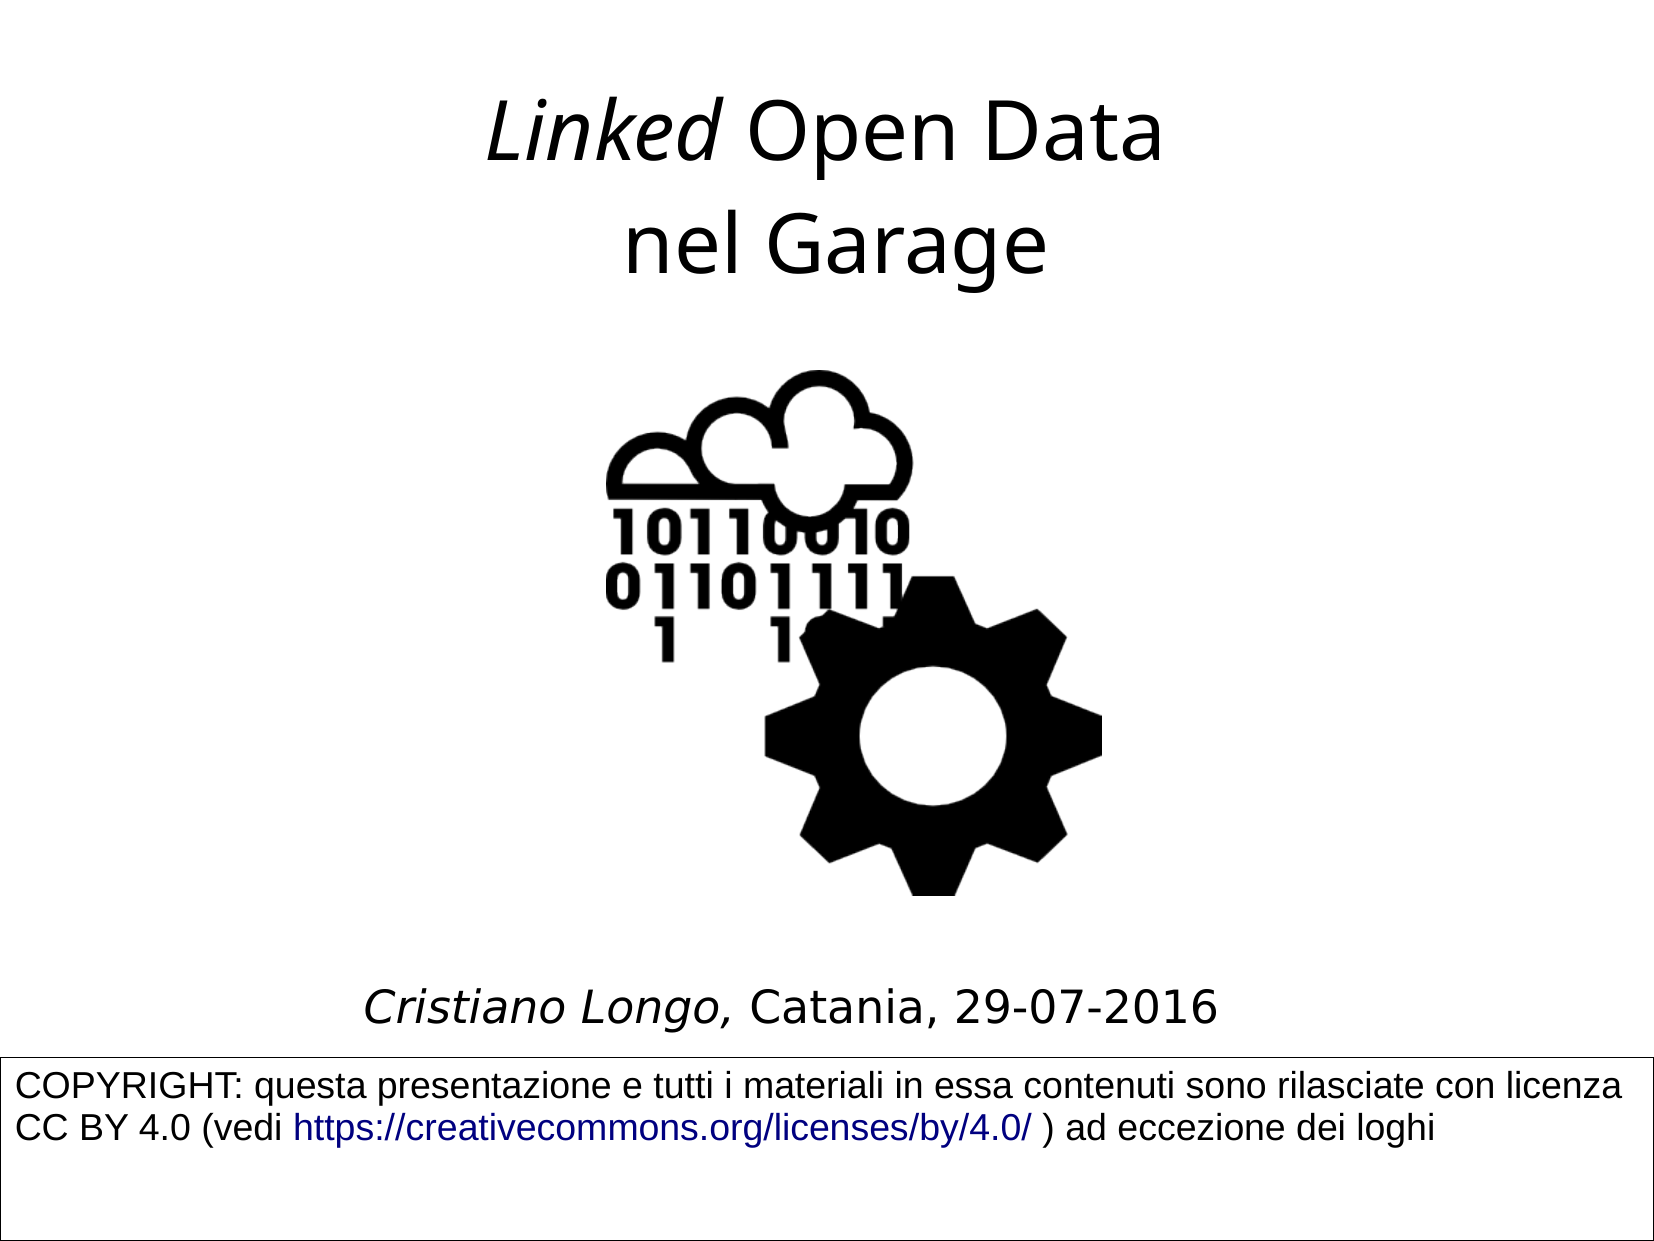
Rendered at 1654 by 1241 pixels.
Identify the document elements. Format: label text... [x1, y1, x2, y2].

title Cristiano Longo, Catania, 29-07-2016 [37, 905, 1546, 1057]
text_box COPYRIGHT: questa presentazione e tutti i materiali in essa contenuti sono rilasciate con licenza CC BY 4.0 (vedi https://creativecommons.org/licenses/by/4.0/ ) ad eccezione dei loghi [0, 1057, 1654, 1241]
picture [606, 370, 1102, 896]
title Linked Open Data nel Garage [82, 39, 1591, 331]
